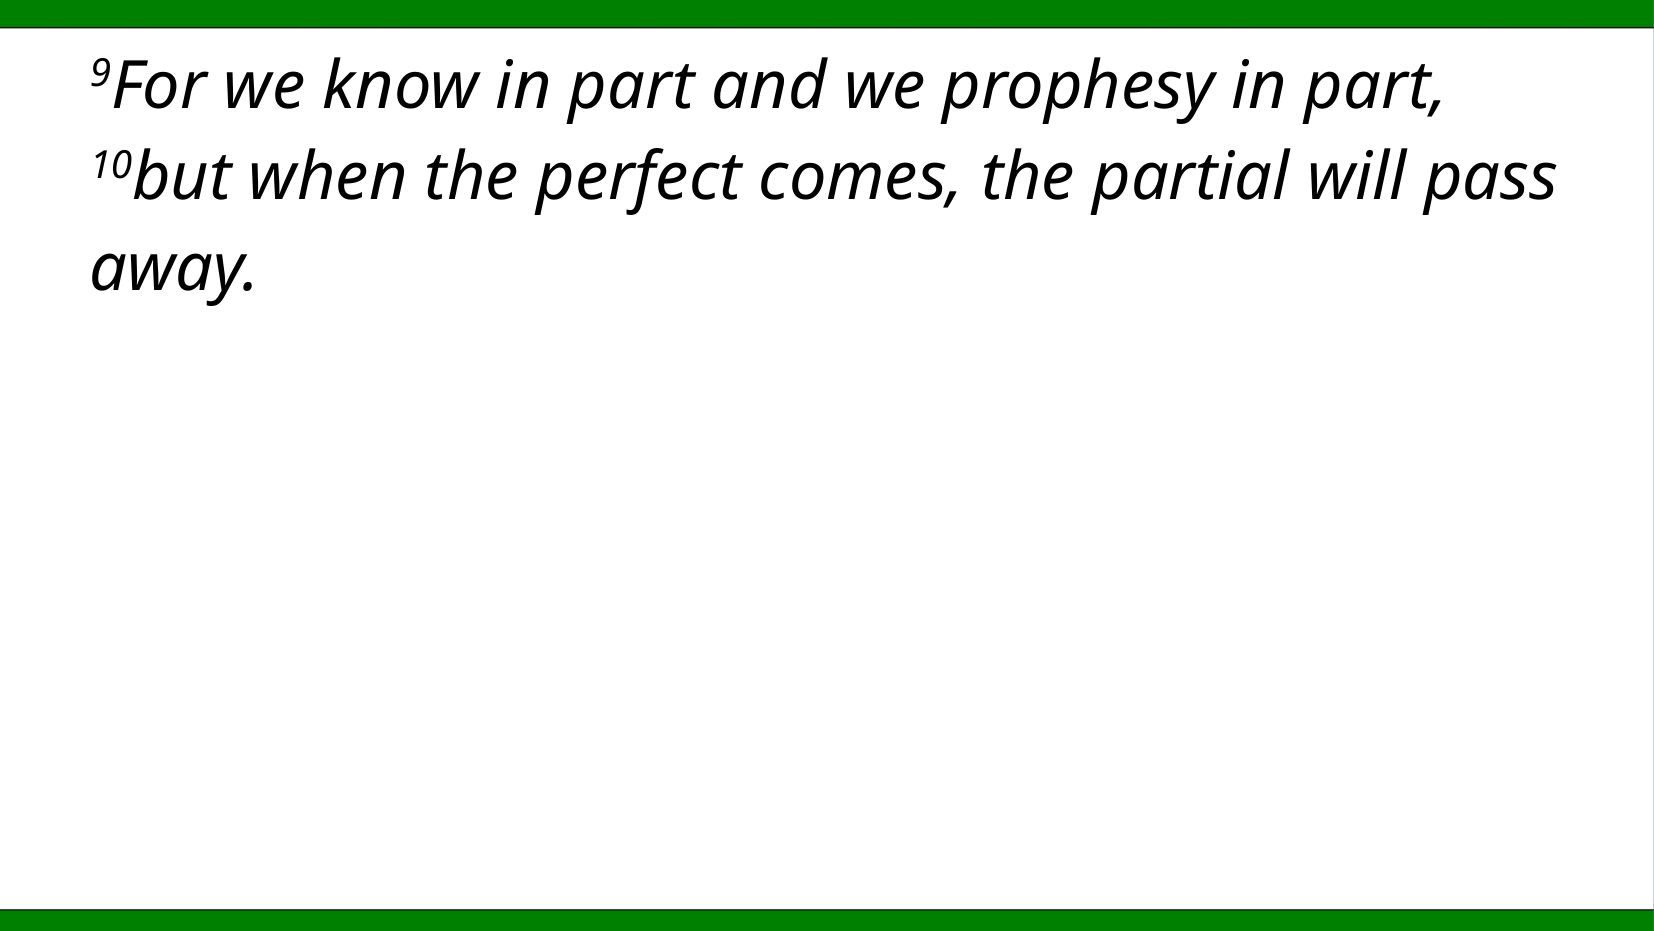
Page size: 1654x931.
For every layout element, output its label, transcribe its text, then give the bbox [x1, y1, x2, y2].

text_box 9For we know in part and we prophesy in part, 10but when the perfect comes, the partial will pass away. [75, 30, 1606, 316]
picture [0, 0, 1654, 931]
